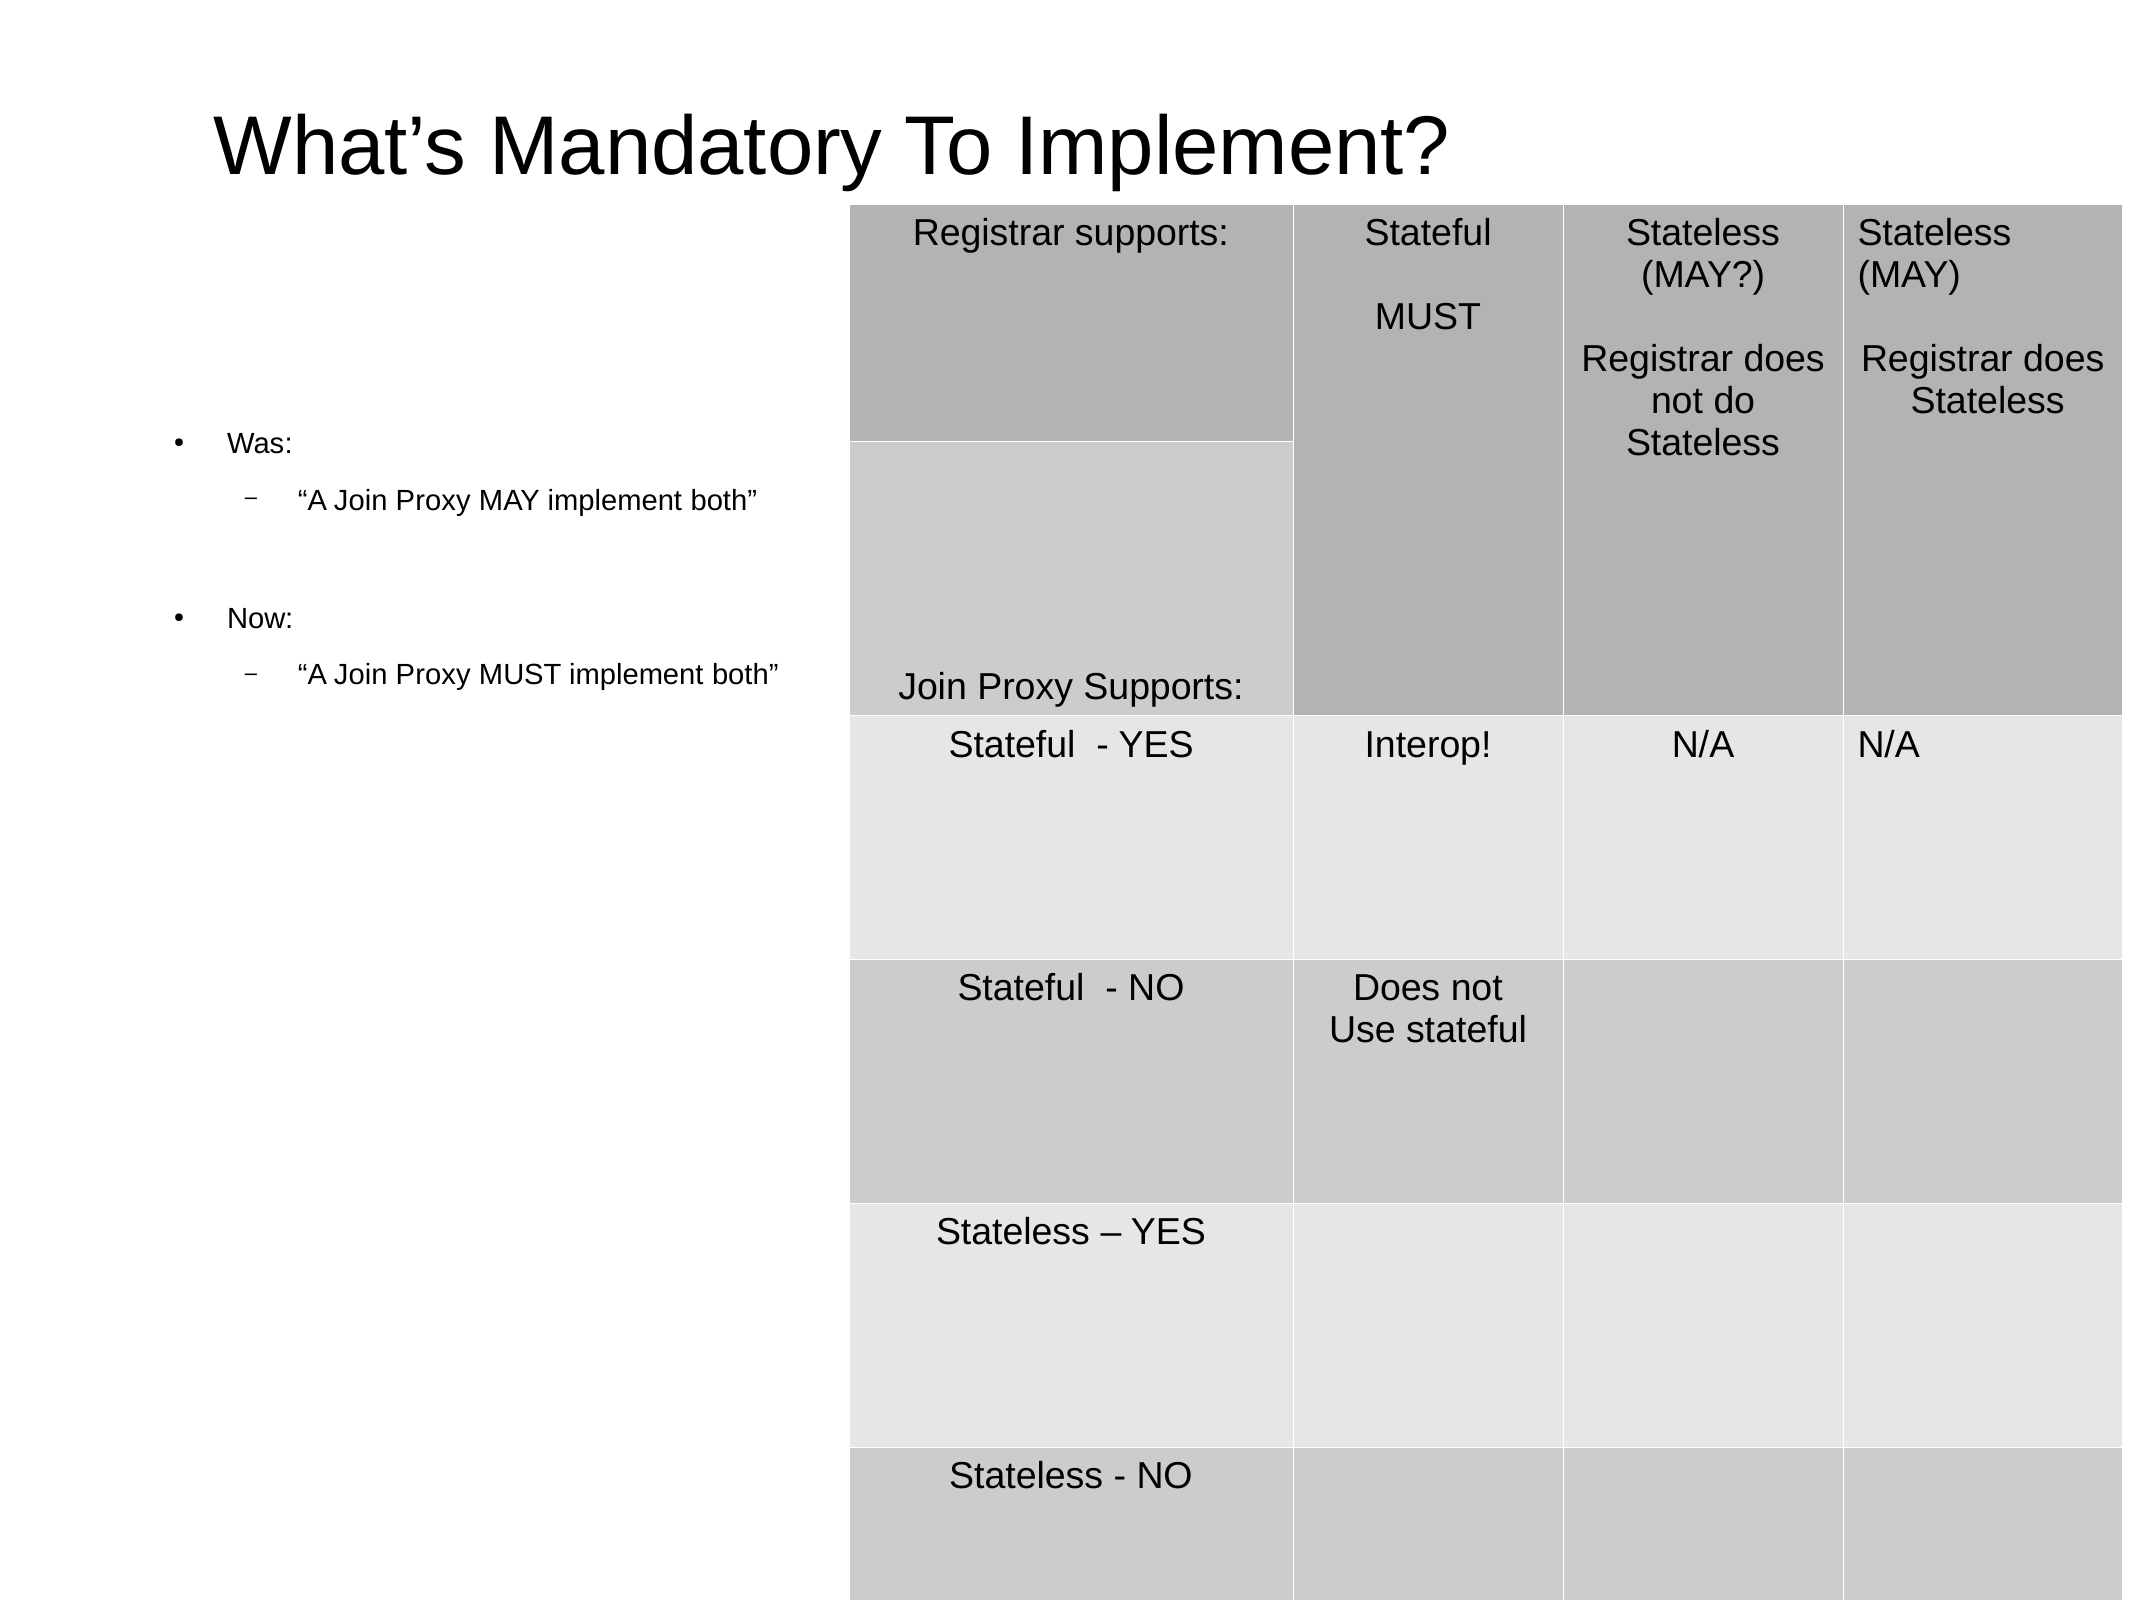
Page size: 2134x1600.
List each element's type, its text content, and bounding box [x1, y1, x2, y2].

table_cell [1564, 1204, 1843, 1447]
table_cell [1294, 1204, 1563, 1447]
table_cell N/A [1844, 716, 2122, 959]
table_cell Stateless - NO [850, 1448, 1293, 1600]
table_cell Stateful - NO [850, 960, 1293, 1203]
table_cell Join Proxy Supports: [850, 442, 1293, 715]
table_cell [1844, 1204, 2122, 1447]
list Was: “A Join Proxy MAY implement both” Now: “A Join Proxy MUST implement both” [156, 427, 849, 1459]
table_header Stateless (MAY) Registrar does Stateless [1844, 205, 2122, 715]
table_cell Does not Use stateful [1294, 960, 1563, 1203]
table_cell [1844, 960, 2122, 1203]
table_header Stateless (MAY?) Registrar does not do Stateless [1564, 205, 1843, 715]
table_cell [1844, 1448, 2122, 1600]
table_cell [1564, 1448, 1843, 1600]
table_cell Stateful - YES [850, 716, 1293, 959]
table_header Stateful MUST [1294, 205, 1563, 715]
title What’s Mandatory To Implement? [29, 38, 1635, 253]
table_cell [1564, 960, 1843, 1203]
table_header Registrar supports: [850, 205, 1293, 441]
table_cell Interop! [1294, 716, 1563, 959]
table_cell Stateless – YES [850, 1204, 1293, 1447]
table_cell N/A [1564, 716, 1843, 959]
table_cell [1294, 1448, 1563, 1600]
